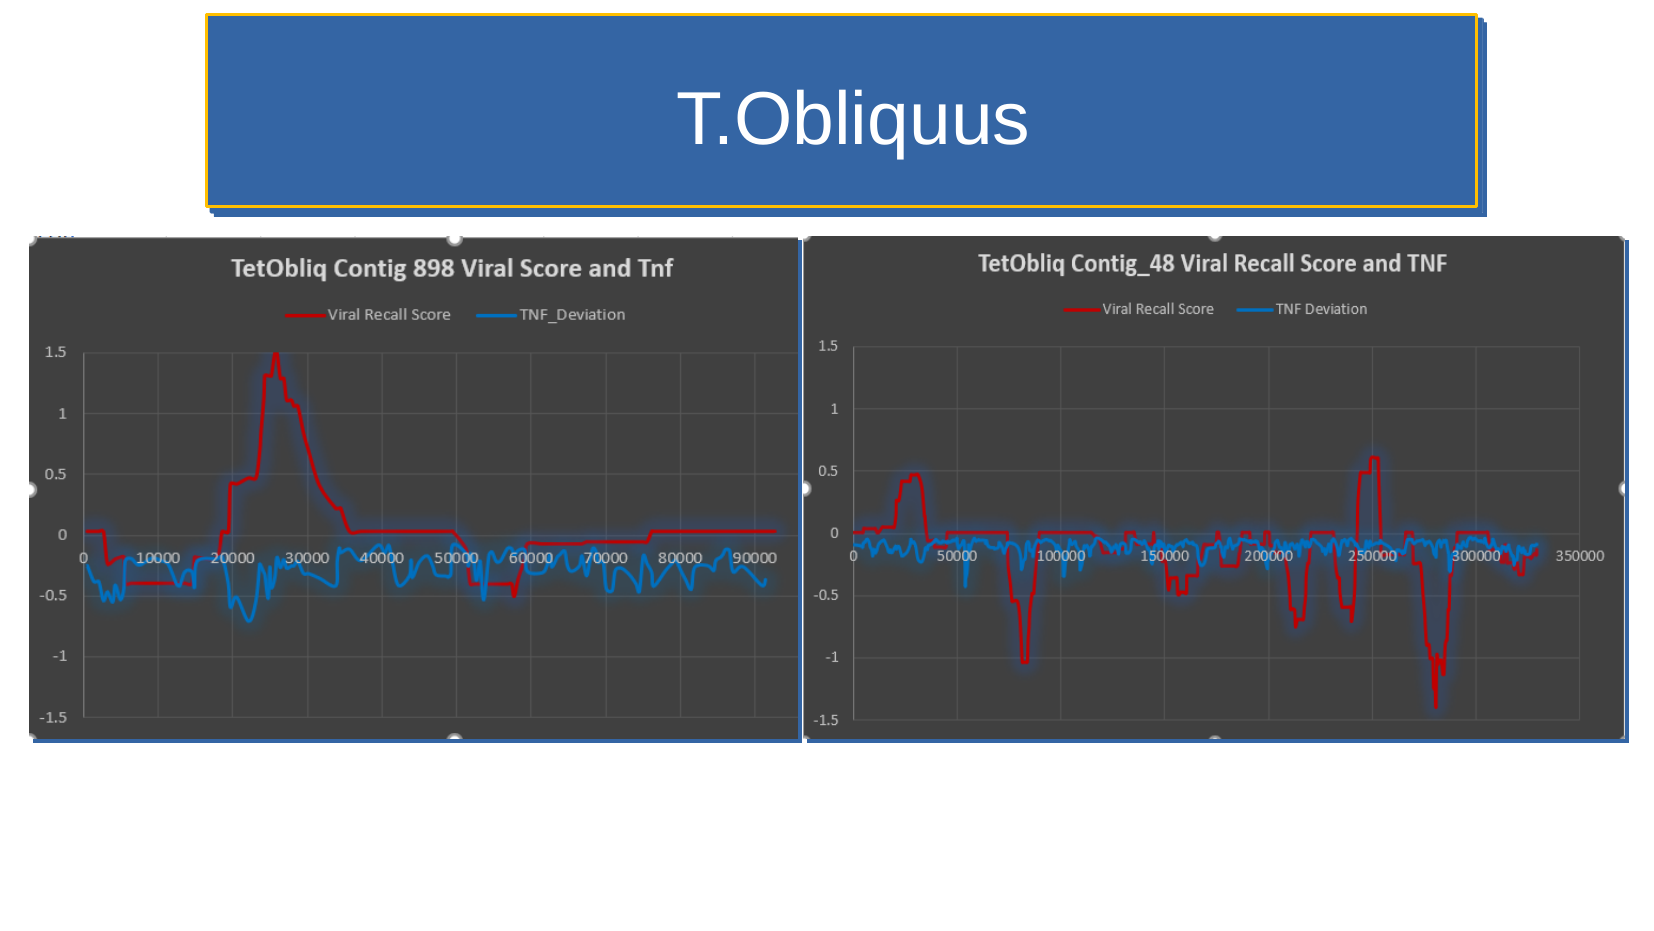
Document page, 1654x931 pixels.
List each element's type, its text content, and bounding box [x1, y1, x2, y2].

title T.Obliquus [277, 44, 1430, 192]
picture [29, 236, 798, 739]
picture [803, 236, 1625, 739]
